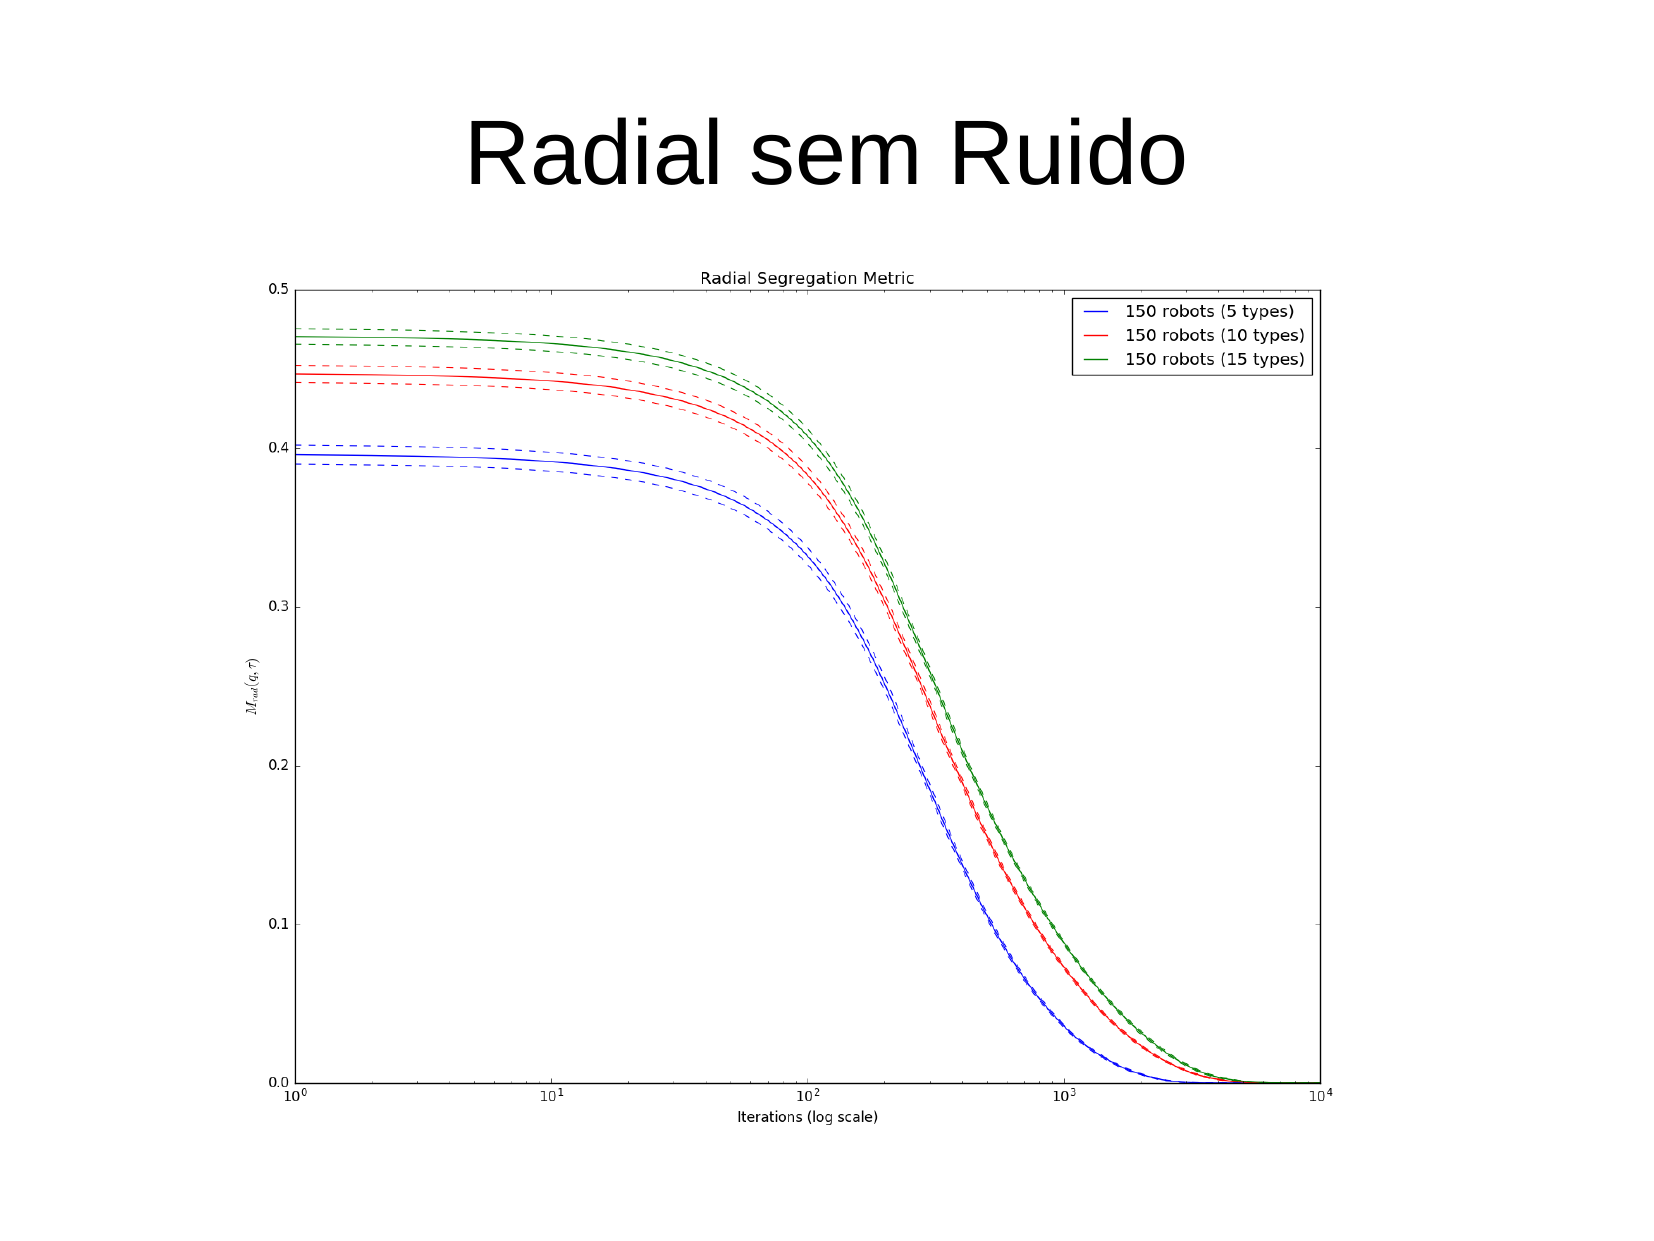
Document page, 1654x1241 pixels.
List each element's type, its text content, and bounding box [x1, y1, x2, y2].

title Radial sem Ruido [82, 49, 1571, 257]
picture [129, 190, 1452, 1182]
